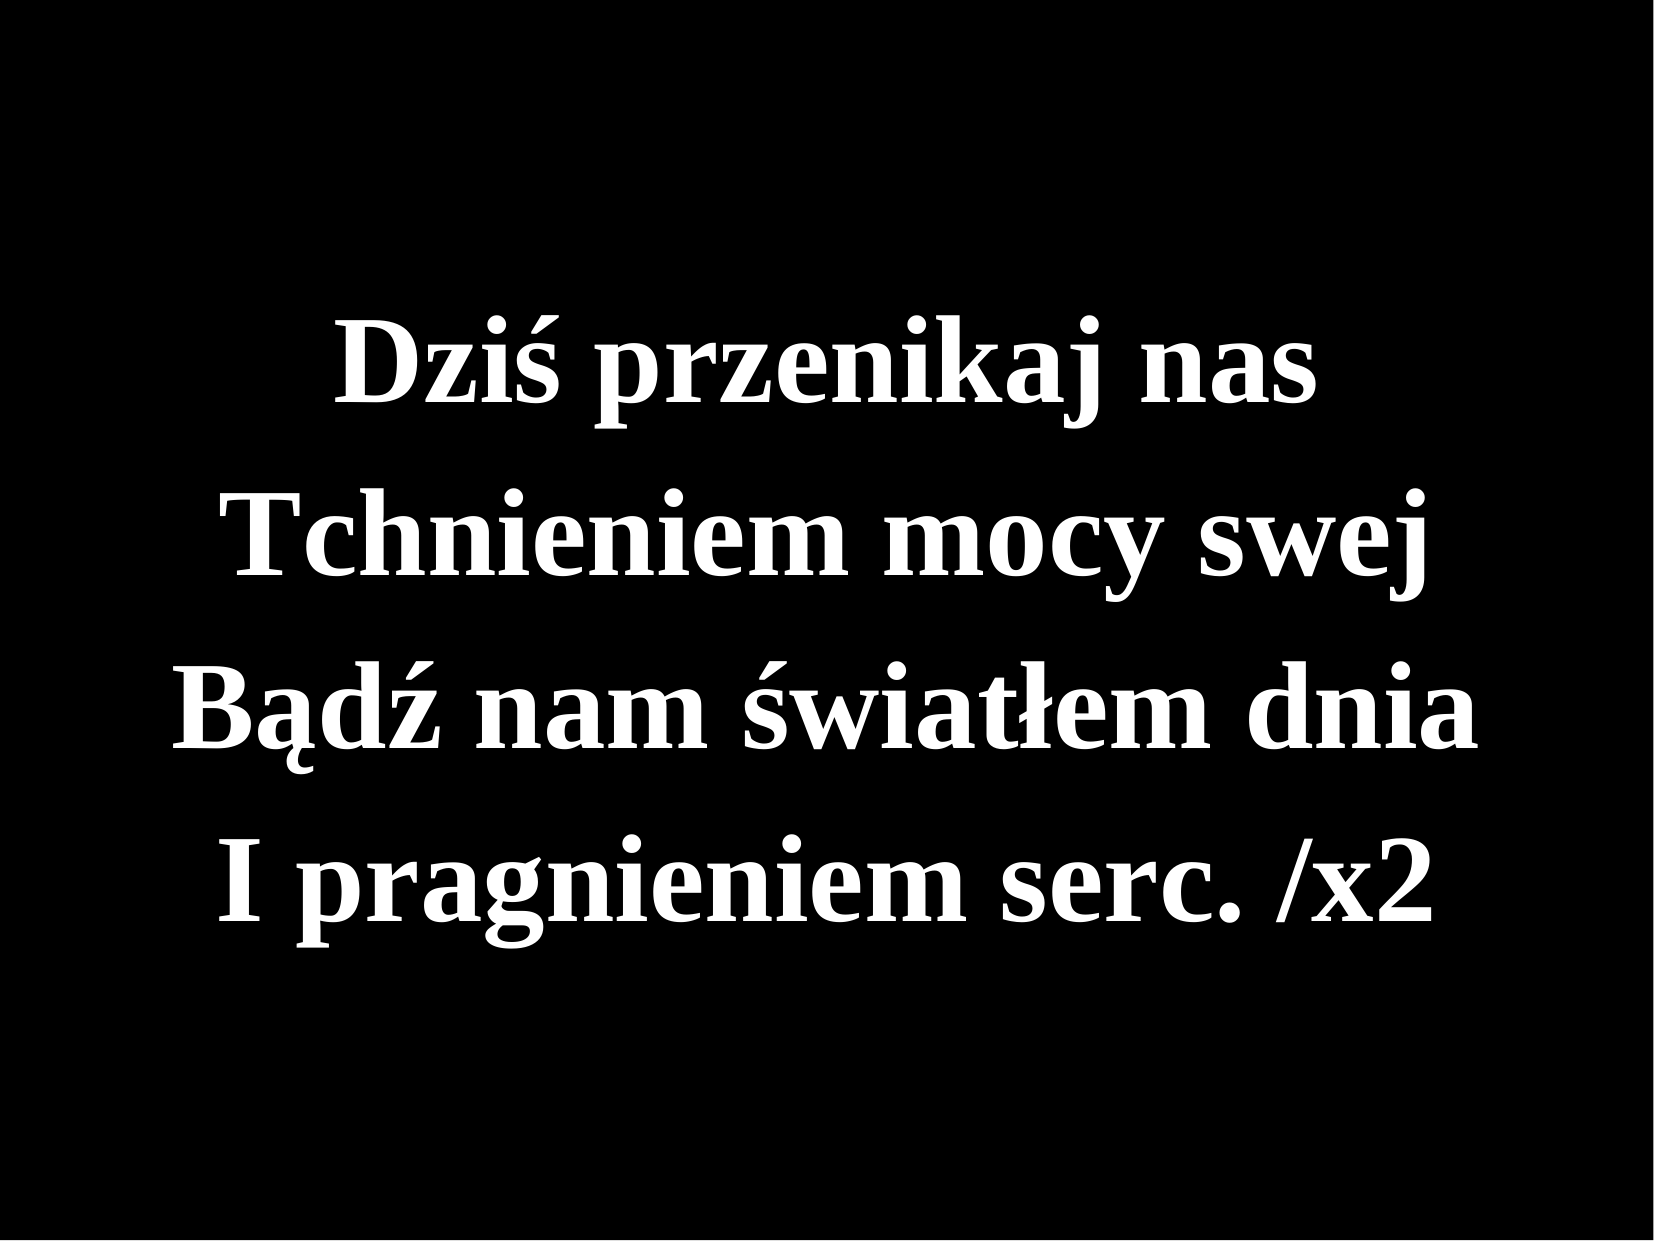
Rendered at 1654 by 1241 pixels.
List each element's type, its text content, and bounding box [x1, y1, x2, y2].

title Dziś przenikaj nas ppp Tchnieniem mocy swej ppp Bądź nam światłem dnia ppp I pragnieniem serc. /x2 [0, 0, 1654, 1241]
